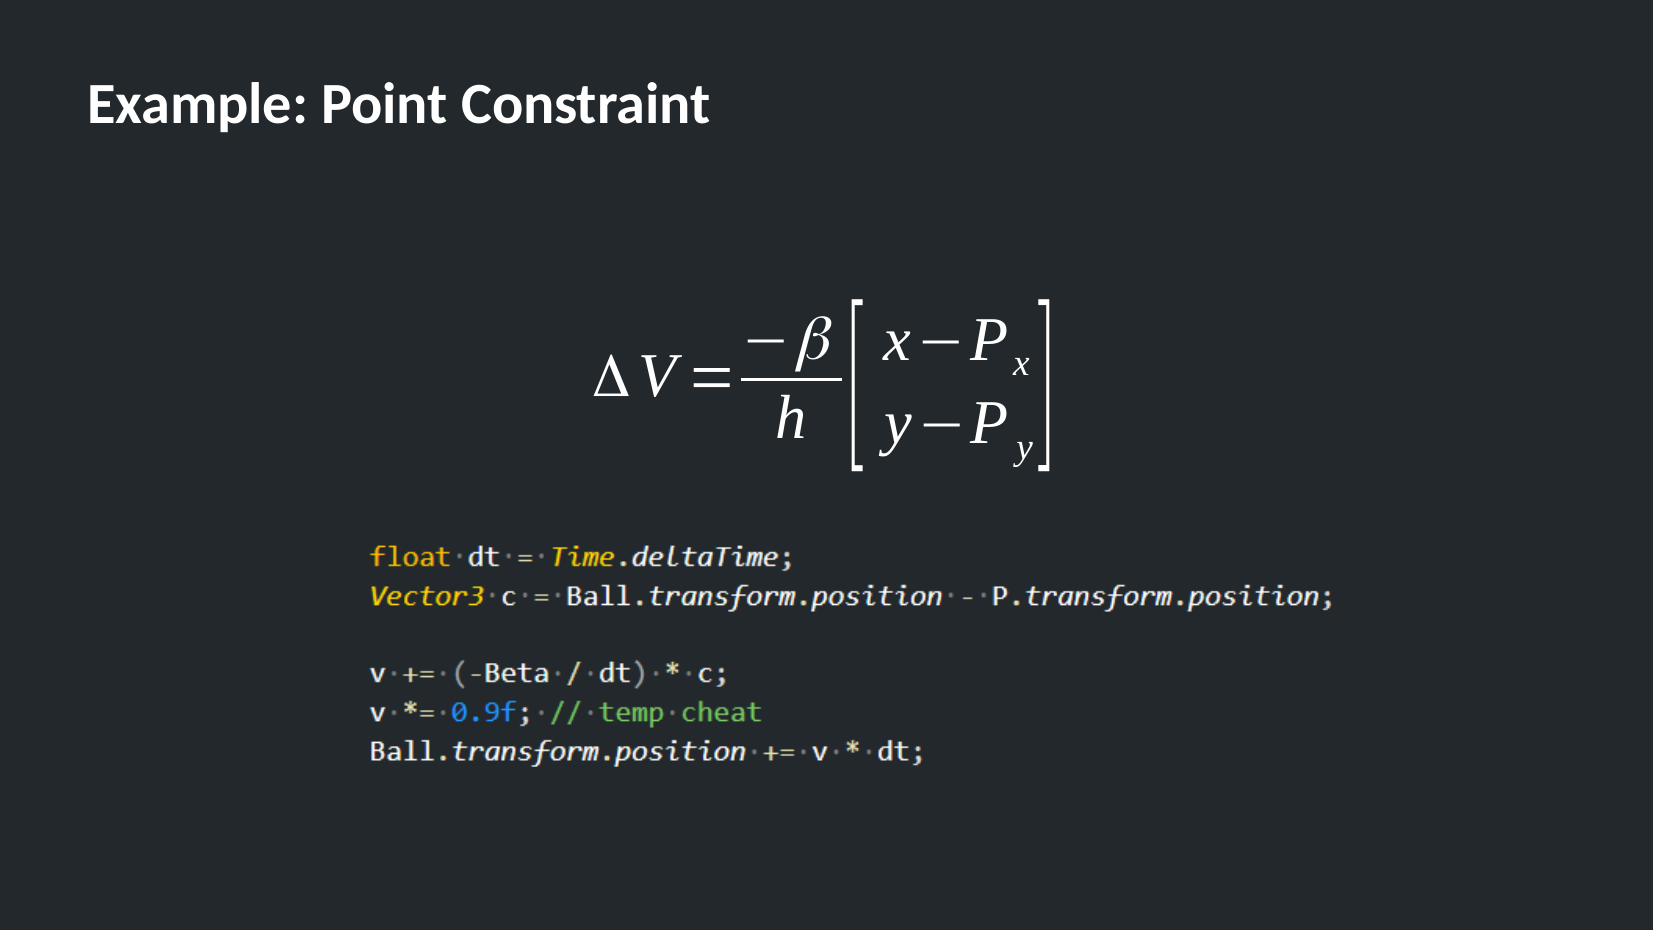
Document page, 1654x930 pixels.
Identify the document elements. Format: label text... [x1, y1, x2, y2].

picture [367, 535, 1339, 778]
text_box Example: Point Constraint [72, 72, 1363, 221]
chart [584, 296, 1069, 475]
